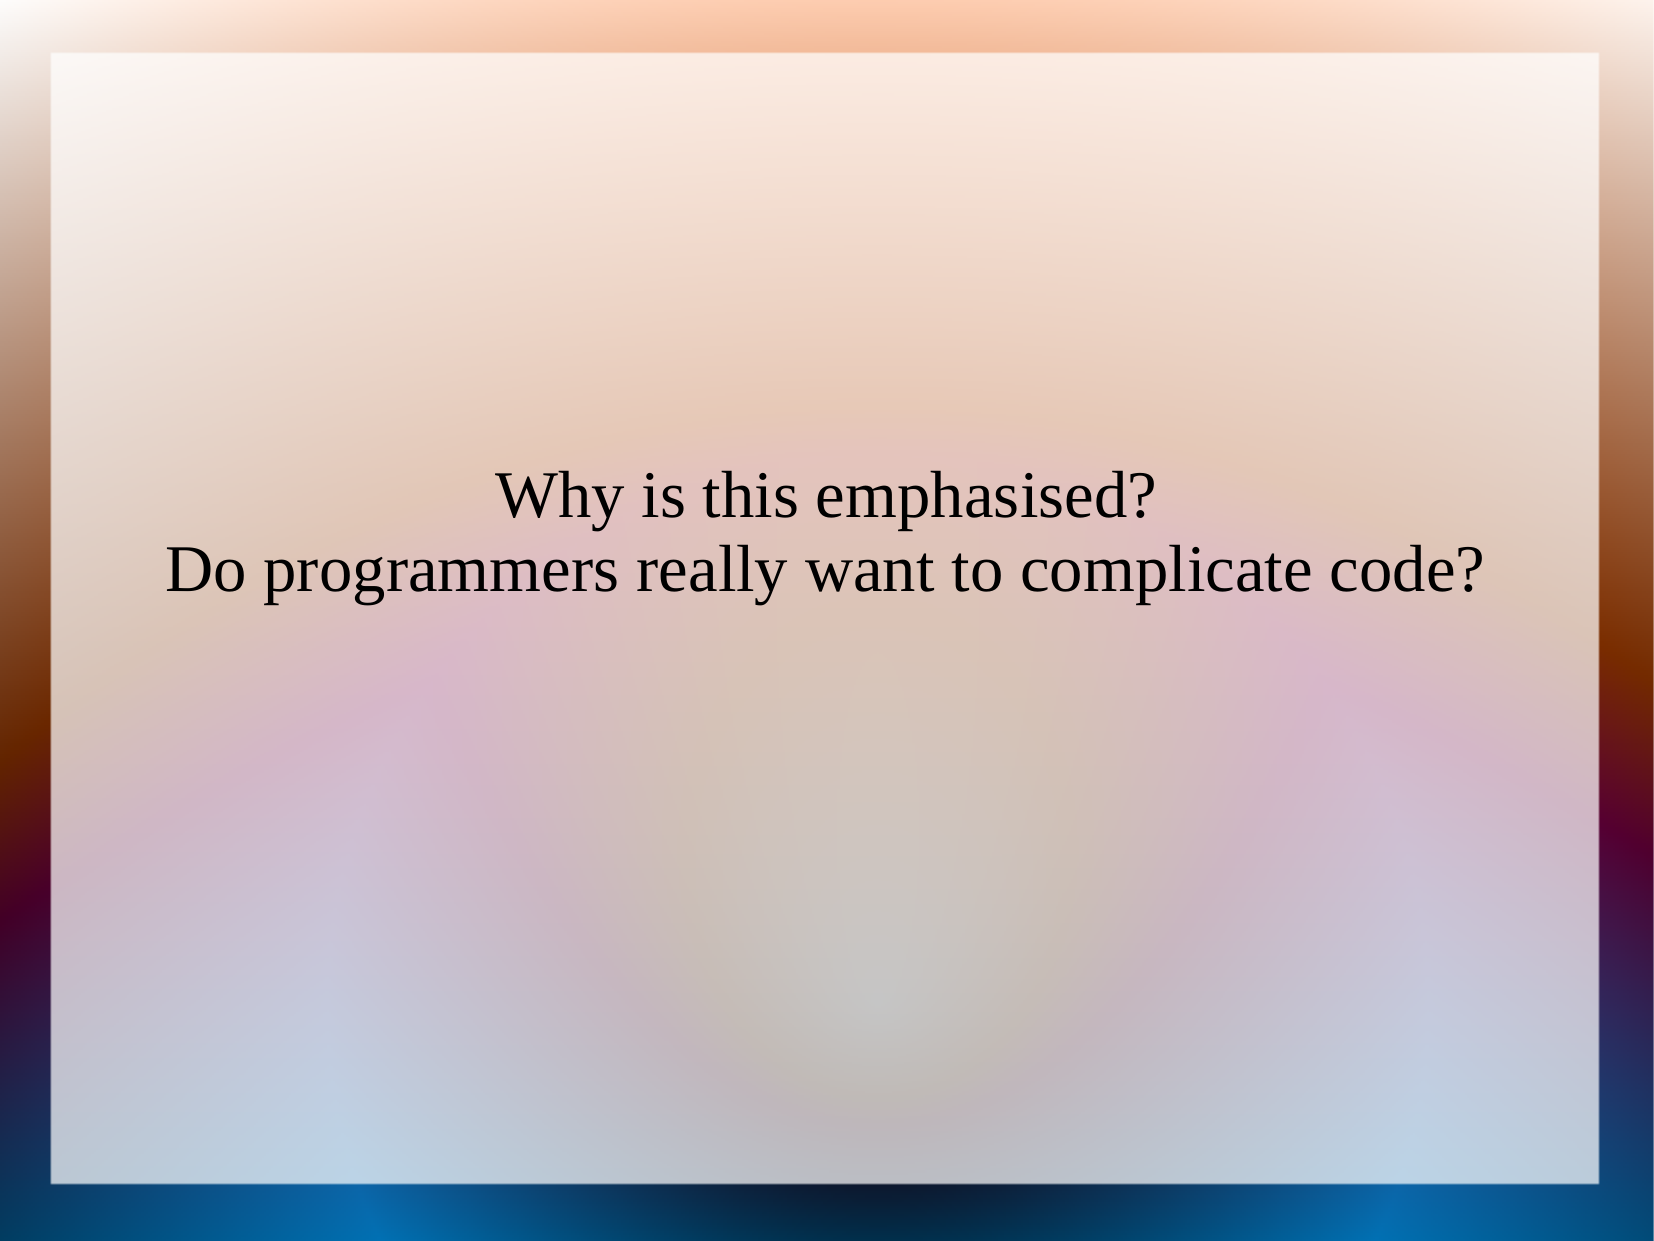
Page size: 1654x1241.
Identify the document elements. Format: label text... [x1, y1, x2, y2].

subtitle Why is this emphasised? Do programmers really want to complicate code? [82, 55, 1571, 1010]
picture [0, 0, 1654, 1241]
